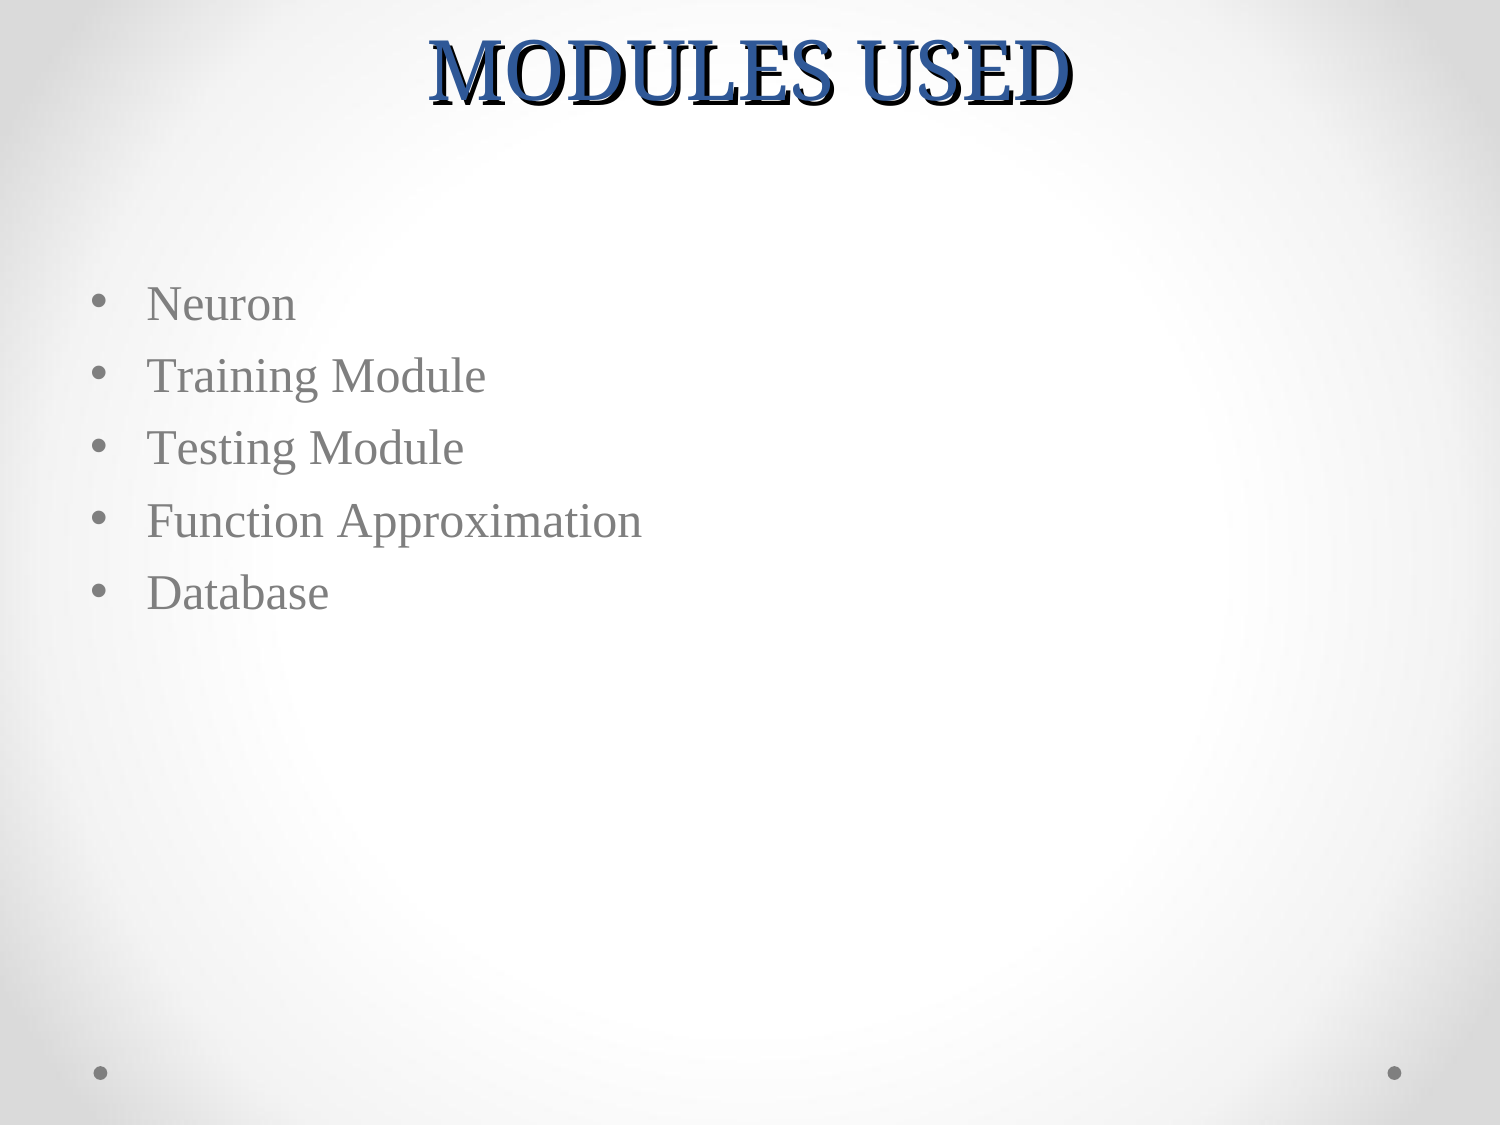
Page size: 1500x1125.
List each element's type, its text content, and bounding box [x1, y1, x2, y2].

title MODULES USED [75, 0, 1426, 125]
picture [0, 0, 1500, 1125]
list Neuron Training Module Testing Module Function Approximation Database [75, 262, 1426, 1006]
